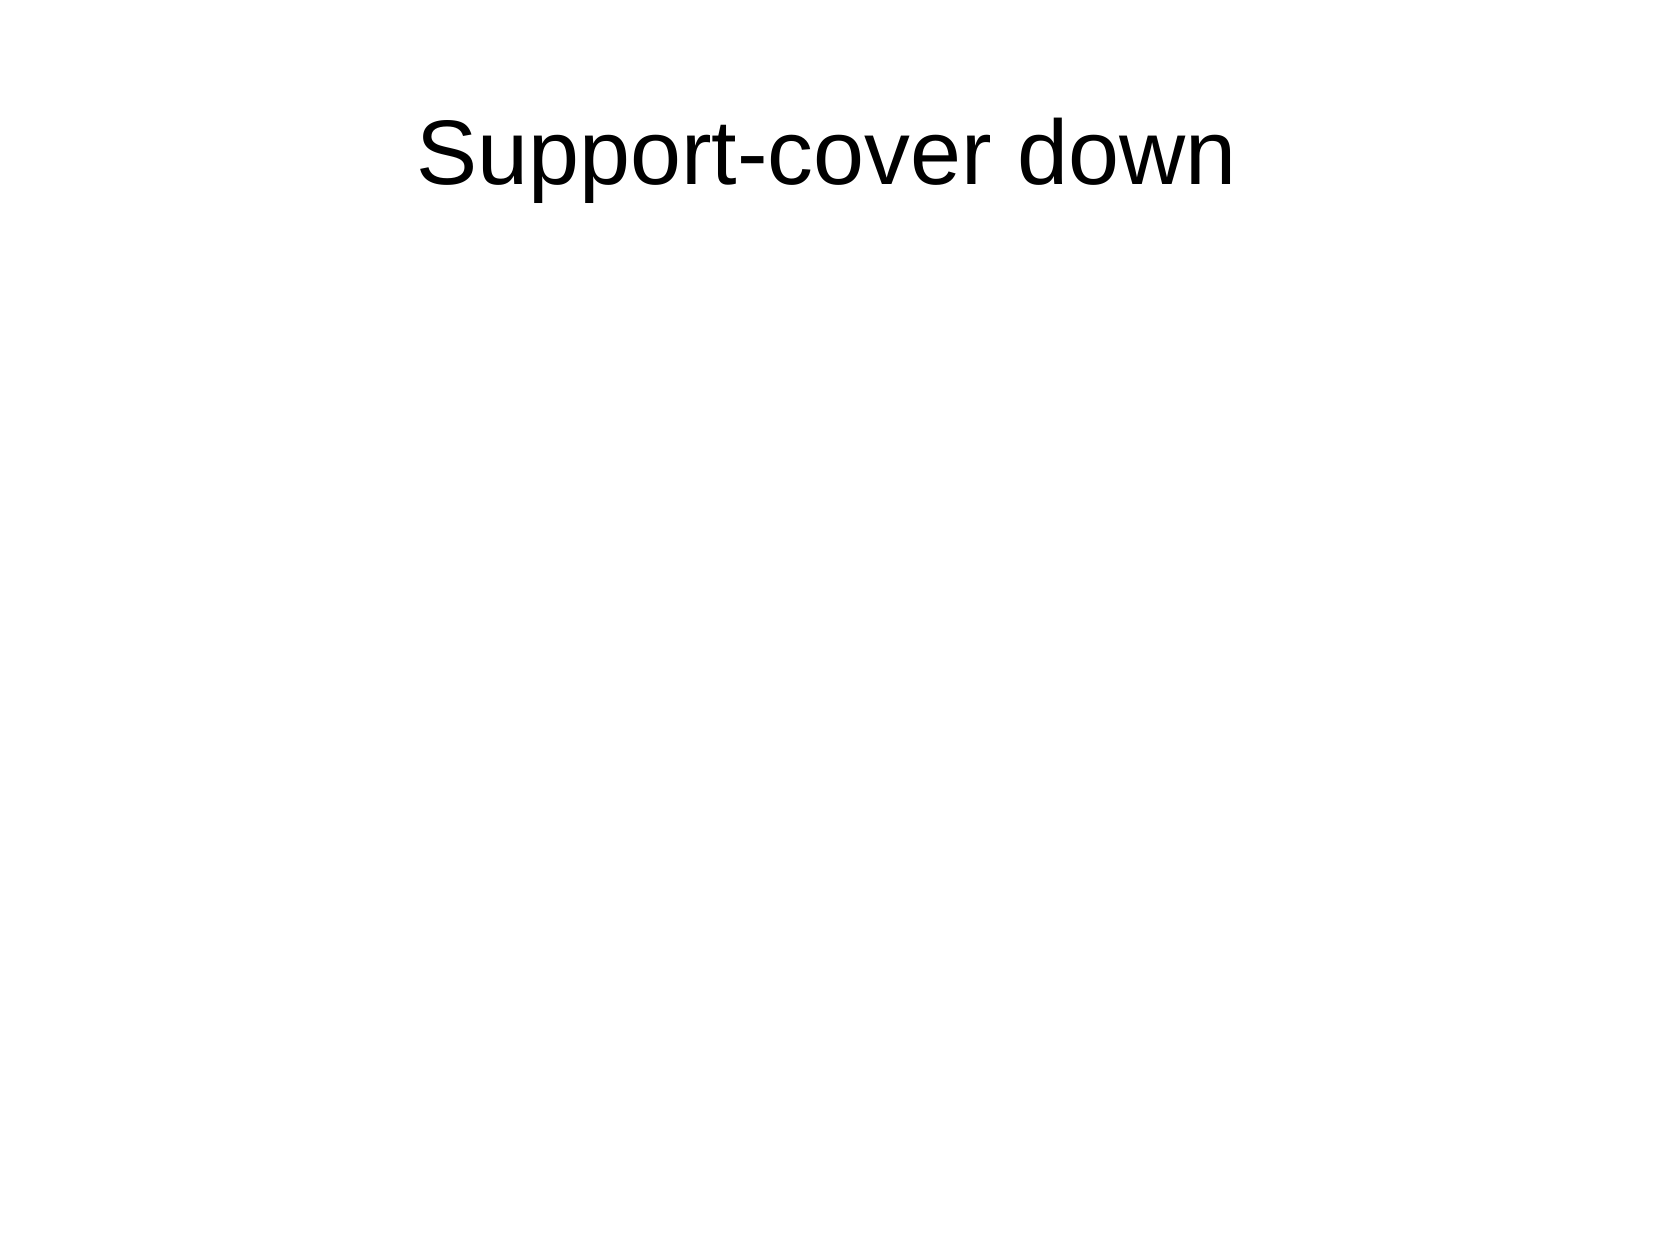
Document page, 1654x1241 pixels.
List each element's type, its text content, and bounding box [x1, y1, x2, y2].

title Support-cover down [82, 56, 1571, 250]
